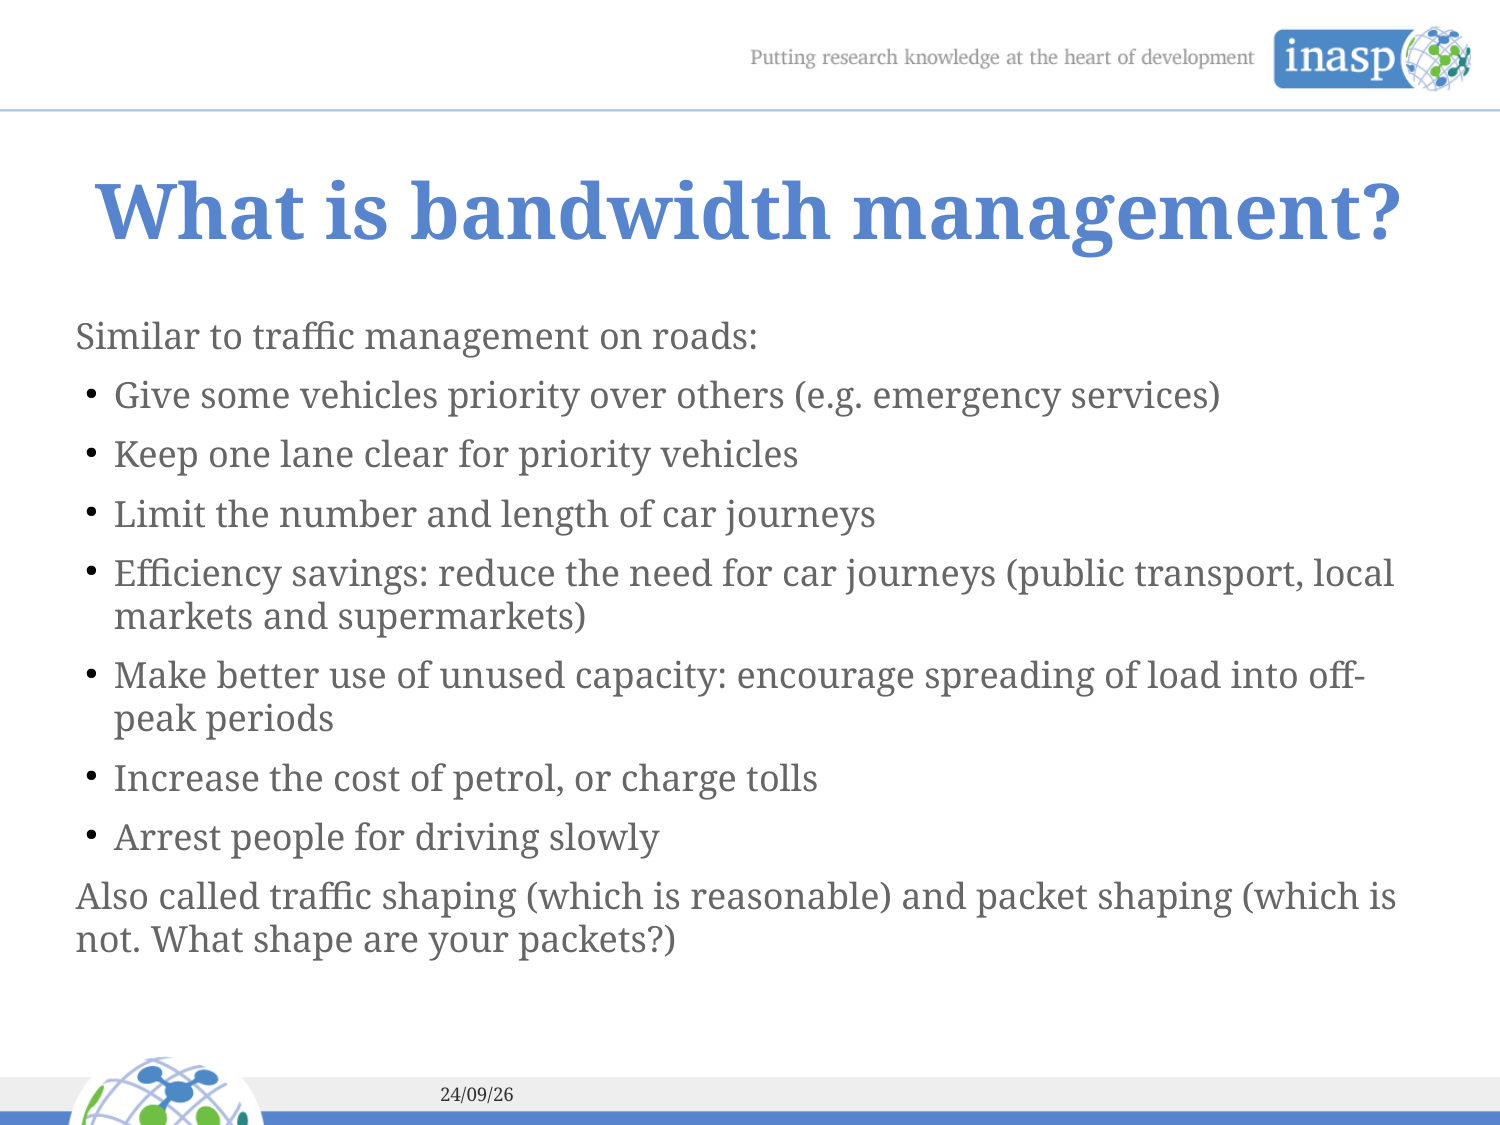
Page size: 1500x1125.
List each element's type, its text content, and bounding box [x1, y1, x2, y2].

picture [0, 0, 1500, 1125]
list Similar to traffic management on roads: Give some vehicles priority over others (e.g. emergency services) Keep one lane clear for priority vehicles Limit the number and length of car journeys Efficiency savings: reduce the need for car journeys (public transport, local markets and supermarkets) Make better use of unused capacity: encourage spreading of load into off-peak periods Increase the cost of petrol, or charge tolls Arrest people for driving slowly Also called traffic shaping (which is reasonable) and packet shaping (which is not. What shape are your packets?) [75, 313, 1426, 967]
title What is bandwidth management? [75, 129, 1426, 313]
